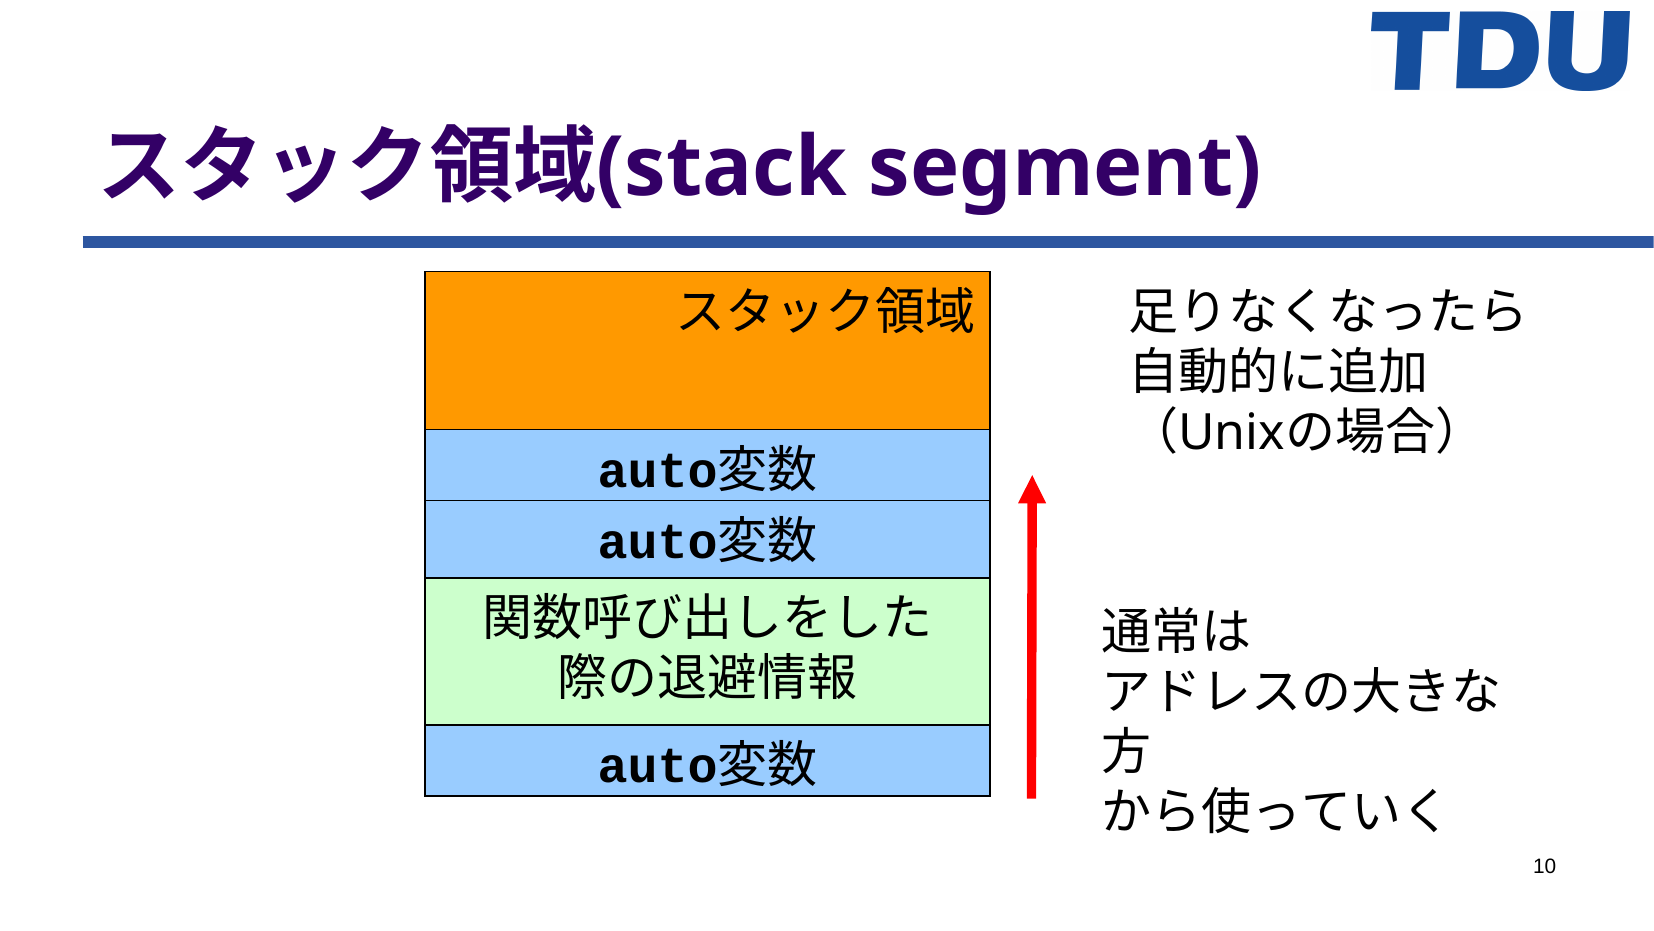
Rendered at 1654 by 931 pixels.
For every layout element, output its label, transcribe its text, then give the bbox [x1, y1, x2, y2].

text_box auto変数 [425, 429, 991, 501]
text_box 通常は アドレスの大きな方 から使っていく [1086, 591, 1564, 848]
text_box auto変数 [425, 501, 991, 579]
title スタック領域(stack segment) [82, 51, 1571, 228]
text_box 関数呼び出しをした 際の退避情報 [425, 579, 991, 724]
text_box 足りなくなったら 自動的に追加 （Unixの場合） [1113, 271, 1544, 468]
picture [1371, 11, 1630, 91]
text_box スタック領域 [425, 271, 991, 429]
text_box auto変数 [425, 724, 991, 796]
